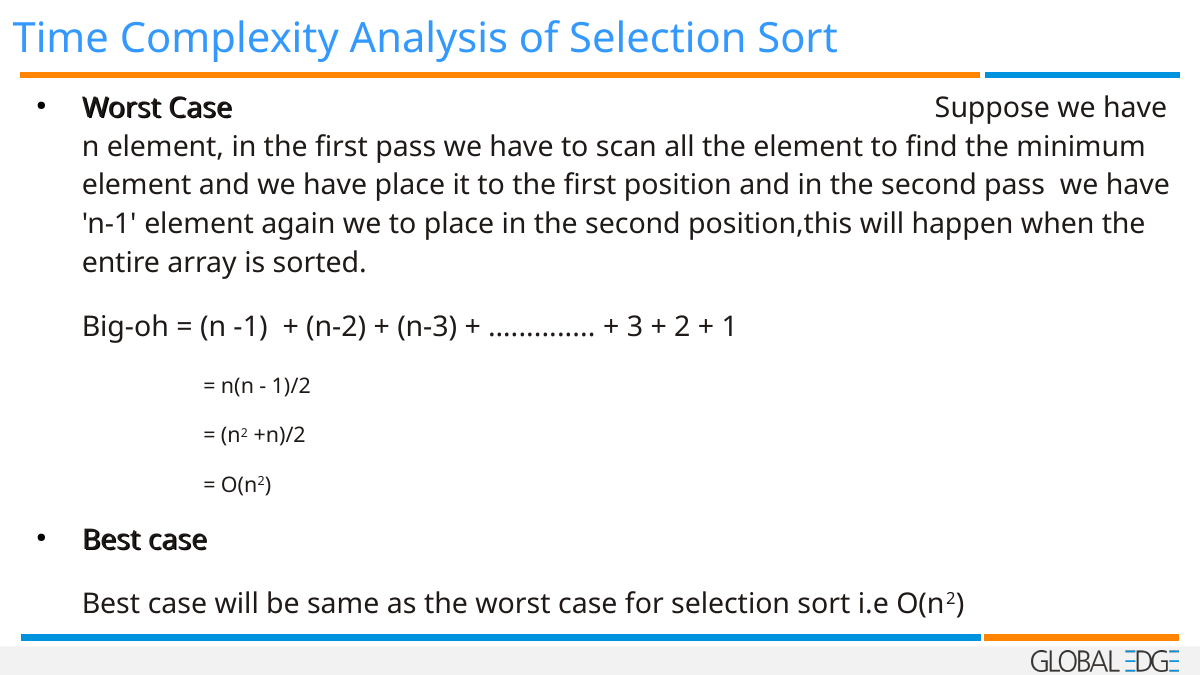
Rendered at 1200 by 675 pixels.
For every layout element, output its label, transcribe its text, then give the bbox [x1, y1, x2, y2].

picture [1031, 650, 1179, 672]
title Time Complexity Analysis of Selection Sort [12, 9, 1088, 63]
list Worst Case Suppose we have n element, in the first pass we have to scan all the element to find the minimum element and we have place it to the first position and in the second pass we have 'n-1' element again we to place in the second position,this will happen when the entire array is sorted. Big-oh = (n -1) + (n-2) + (n-3) + …........... + 3 + 2 + 1 = n(n - 1)/2 = (n2 +n)/2 = O(n2) Best case Best case will be same as the worst case for selection sort i.e O(n2) [21, 86, 1182, 627]
